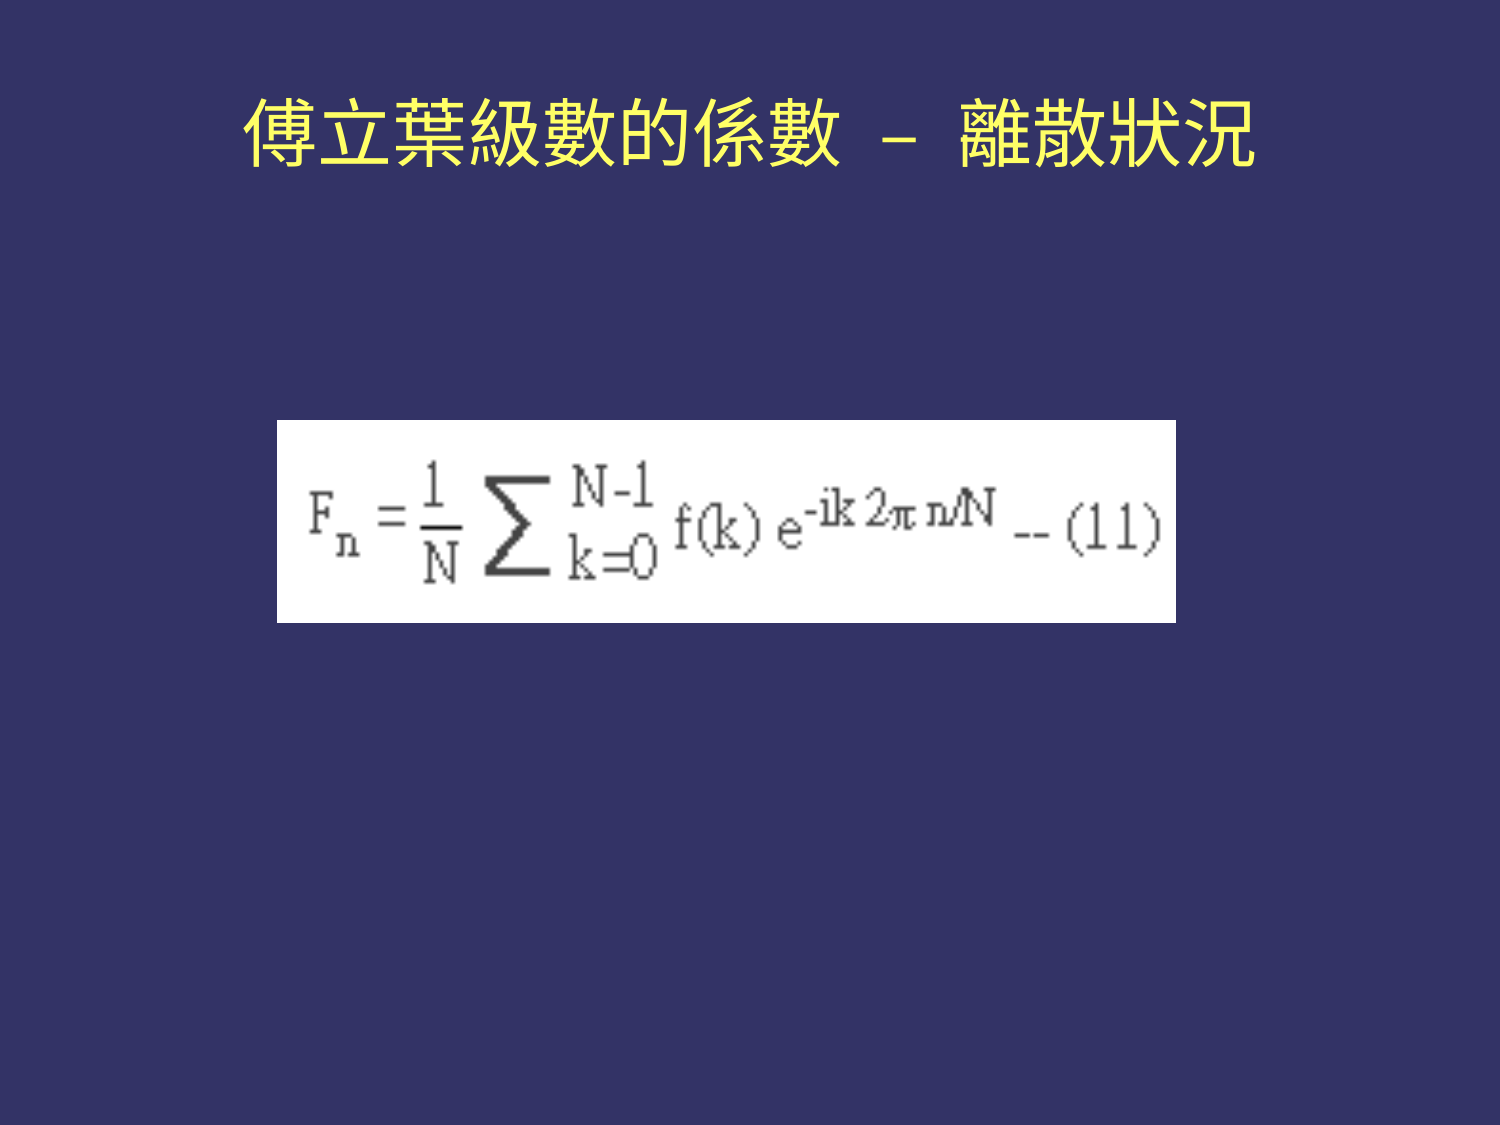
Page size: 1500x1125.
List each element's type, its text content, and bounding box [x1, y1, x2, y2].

chart [277, 420, 1176, 623]
title 傅立葉級數的係數 – 離散狀況 [75, 37, 1426, 225]
